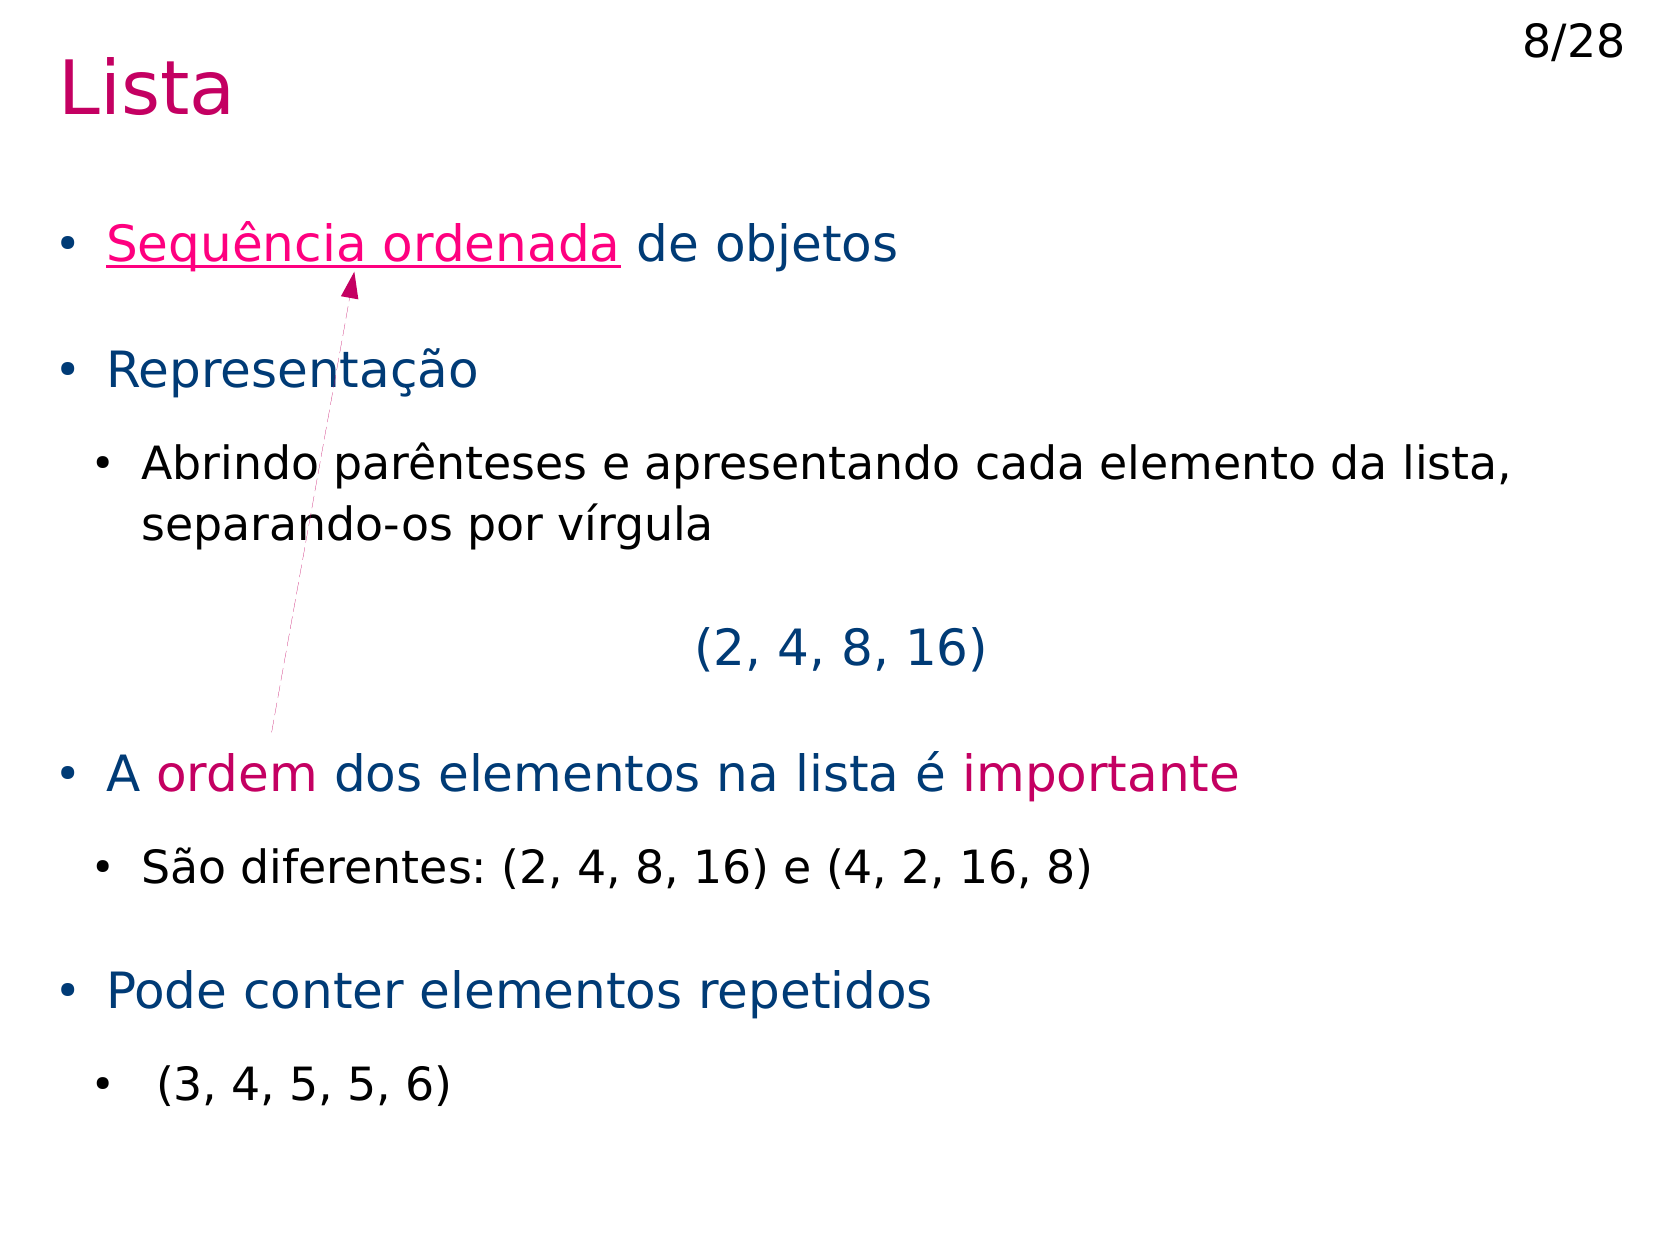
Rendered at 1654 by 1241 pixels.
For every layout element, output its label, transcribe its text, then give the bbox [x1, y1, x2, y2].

list Sequência ordenada de objetos Representação Abrindo parênteses e apresentando cada elemento da lista, separando-os por vírgula (2, 4, 8, 16) A ordem dos elementos na lista é importante São diferentes: (2, 4, 8, 16) e (4, 2, 16, 8) Pode conter elementos repetidos (3, 4, 5, 5, 6) [59, 206, 1625, 1211]
title Lista [59, 29, 1625, 148]
